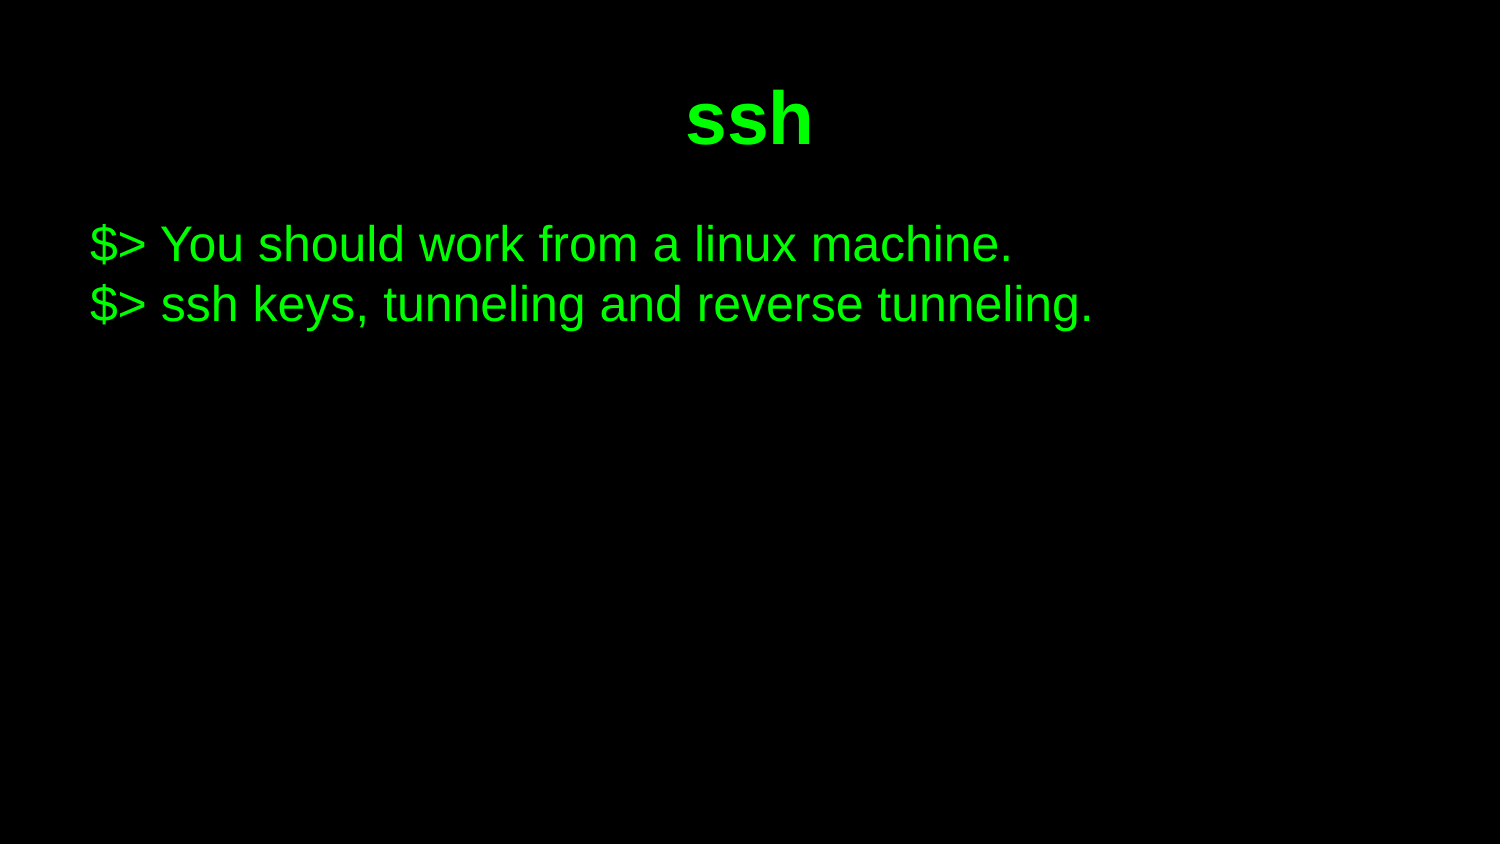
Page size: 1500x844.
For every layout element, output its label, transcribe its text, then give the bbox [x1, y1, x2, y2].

list $> You should work from a linux machine. $> ssh keys, tunneling and reverse tunneling. [75, 196, 1425, 808]
title ssh [75, 33, 1425, 175]
